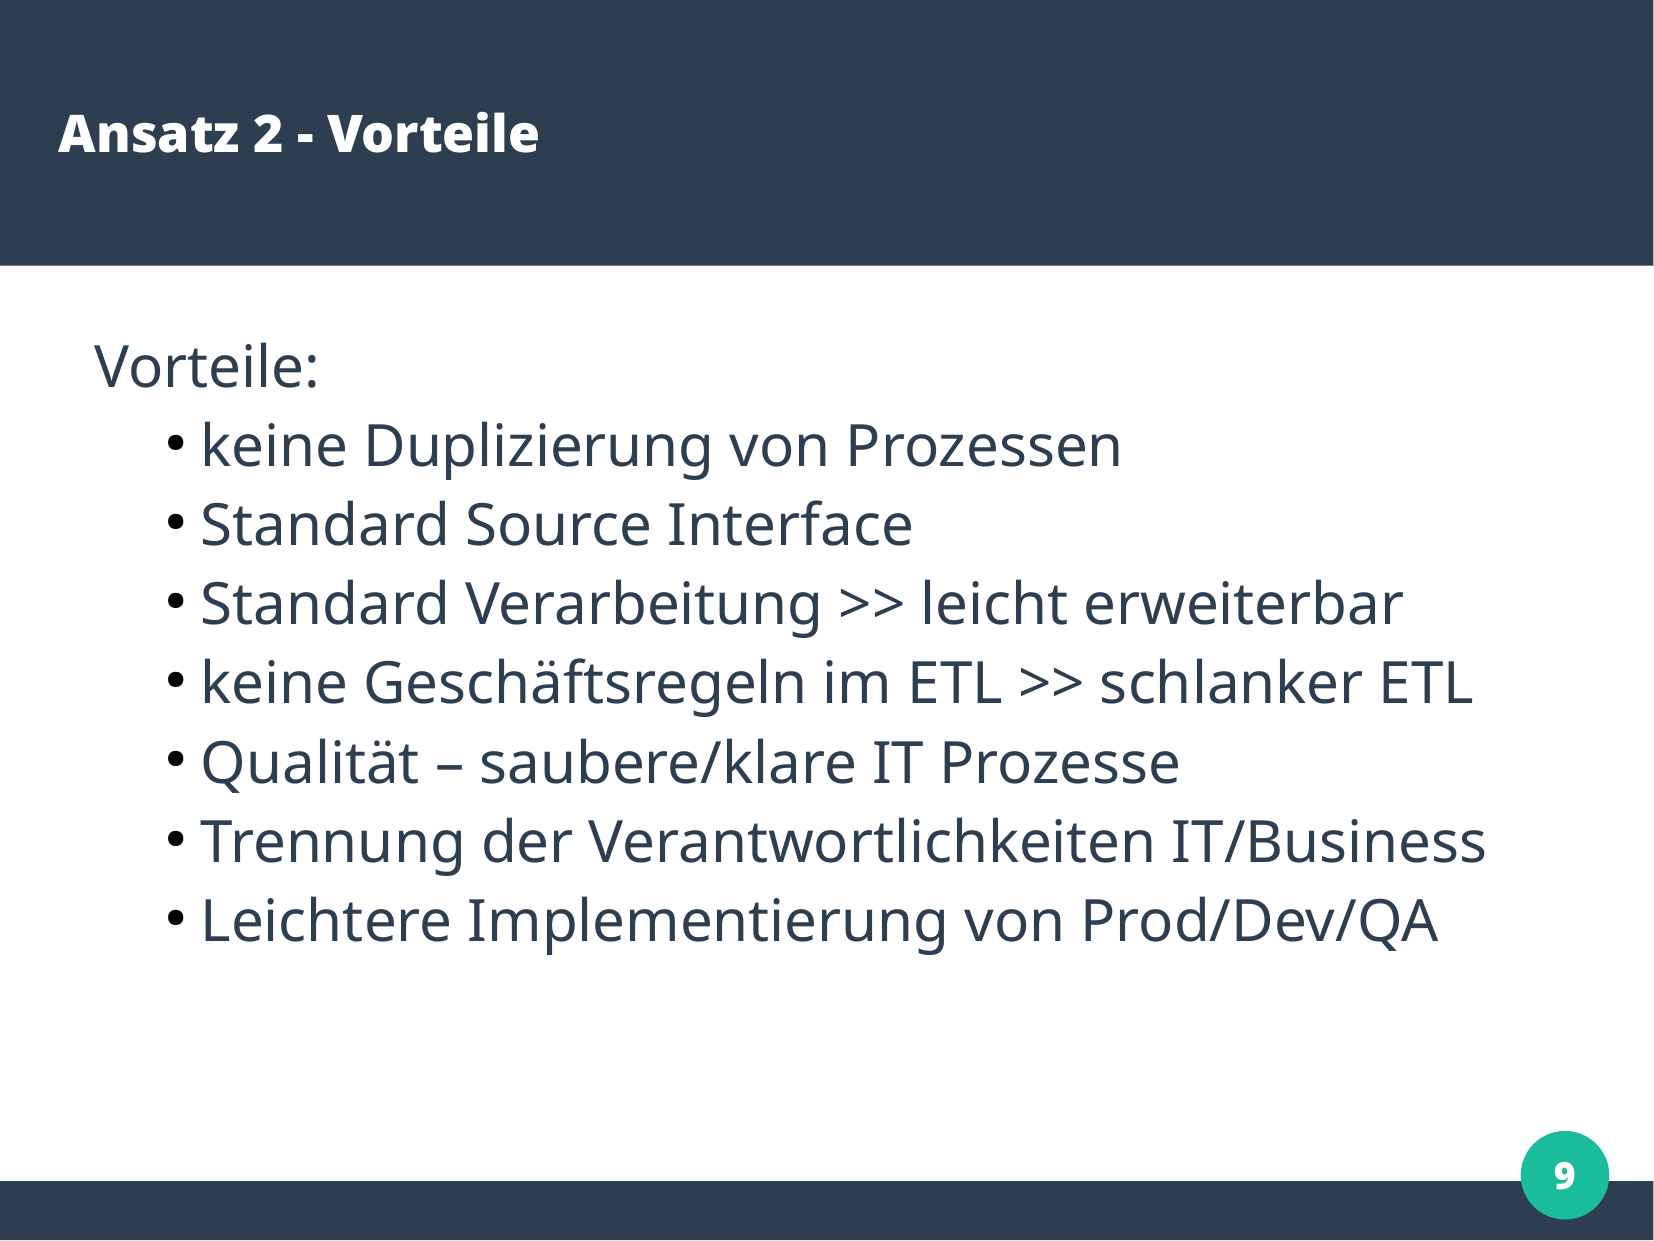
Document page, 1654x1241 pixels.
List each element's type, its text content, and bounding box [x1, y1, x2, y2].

title Ansatz 2 - Vorteile [59, 59, 1595, 207]
subtitle Vorteile: keine Duplizierung von Prozessen Standard Source Interface Standard Verarbeitung >> leicht erweiterbar keine Geschäftsregeln im ETL >> schlanker ETL Qualität – saubere/klare IT Prozesse Trennung der Verantwortlichkeiten IT/Business Leichtere Implementierung von Prod/Dev/QA [59, 324, 1565, 1093]
